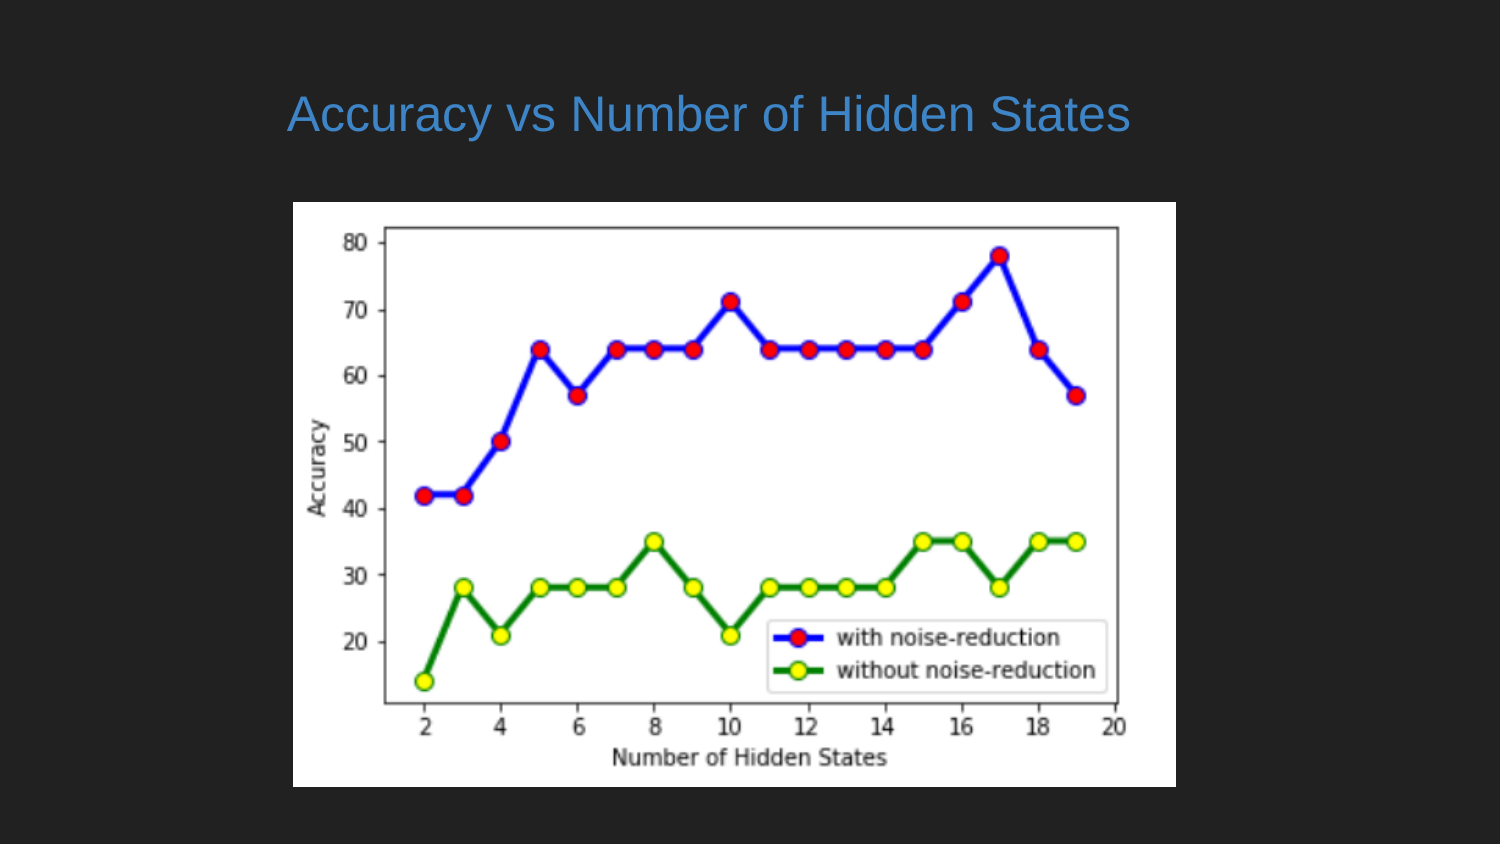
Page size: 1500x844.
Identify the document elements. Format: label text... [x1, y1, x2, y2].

picture [293, 202, 1176, 787]
text_box Accuracy vs Number of Hidden States [257, 66, 1199, 177]
